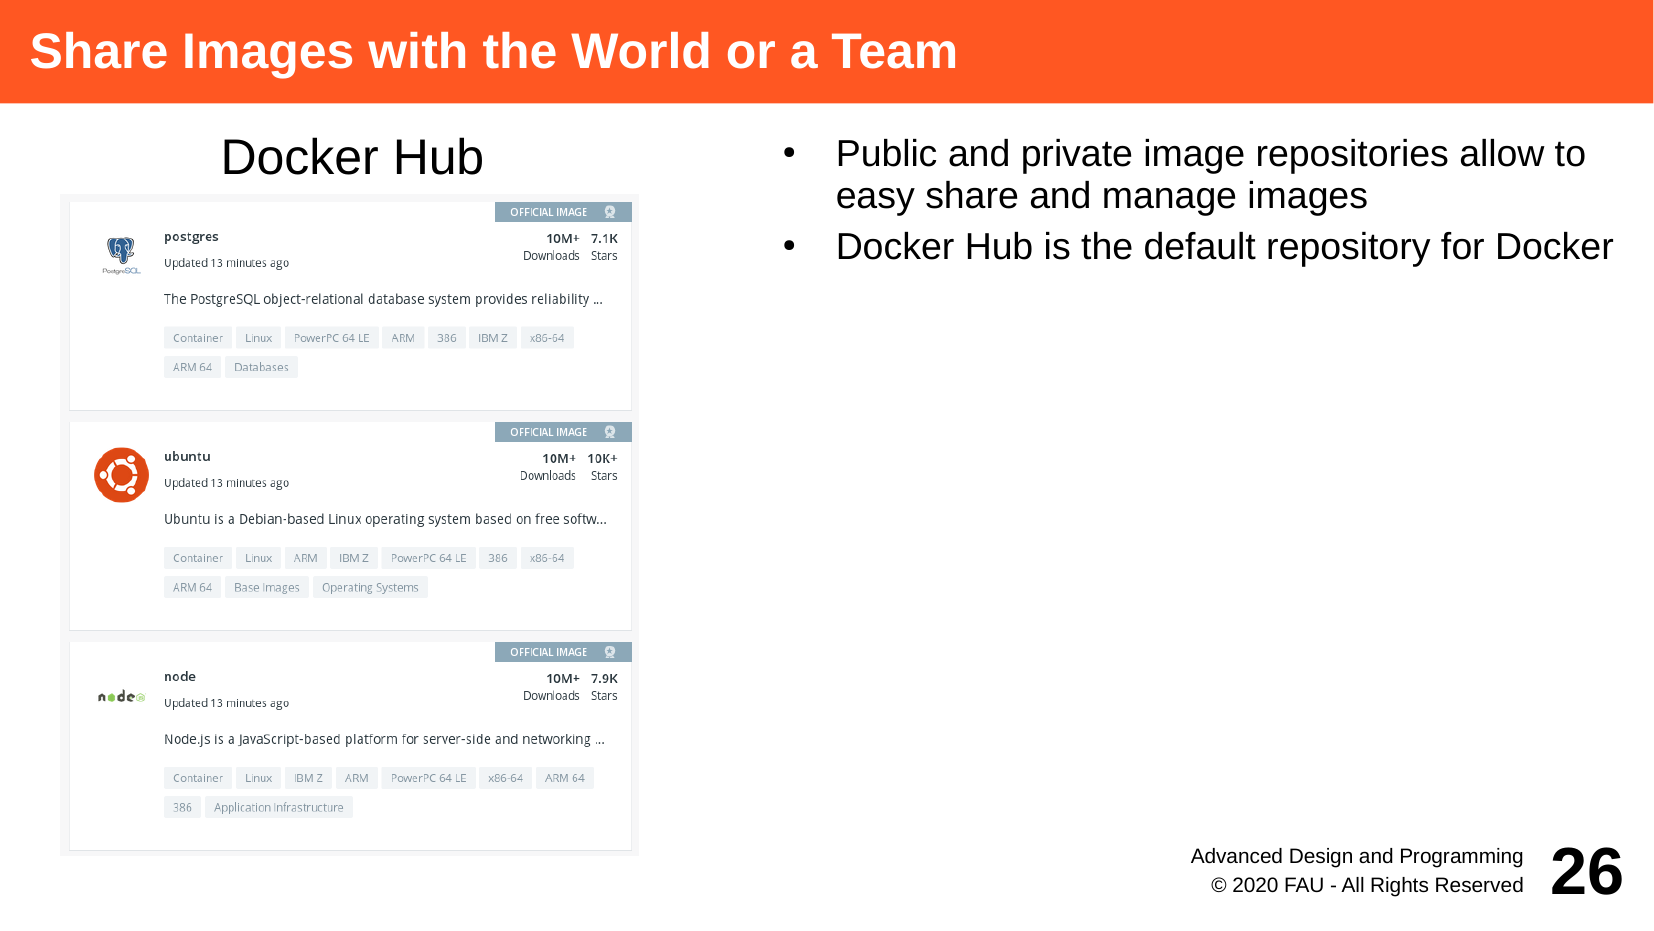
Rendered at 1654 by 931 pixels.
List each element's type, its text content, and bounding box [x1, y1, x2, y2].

list Public and private image repositories allow to easy share and manage images Docker Hub is the default repository for Docker [765, 132, 1625, 813]
title Share Images with the World or a Team [0, 0, 1654, 104]
text_box Docker Hub [60, 117, 646, 198]
picture [60, 198, 639, 856]
